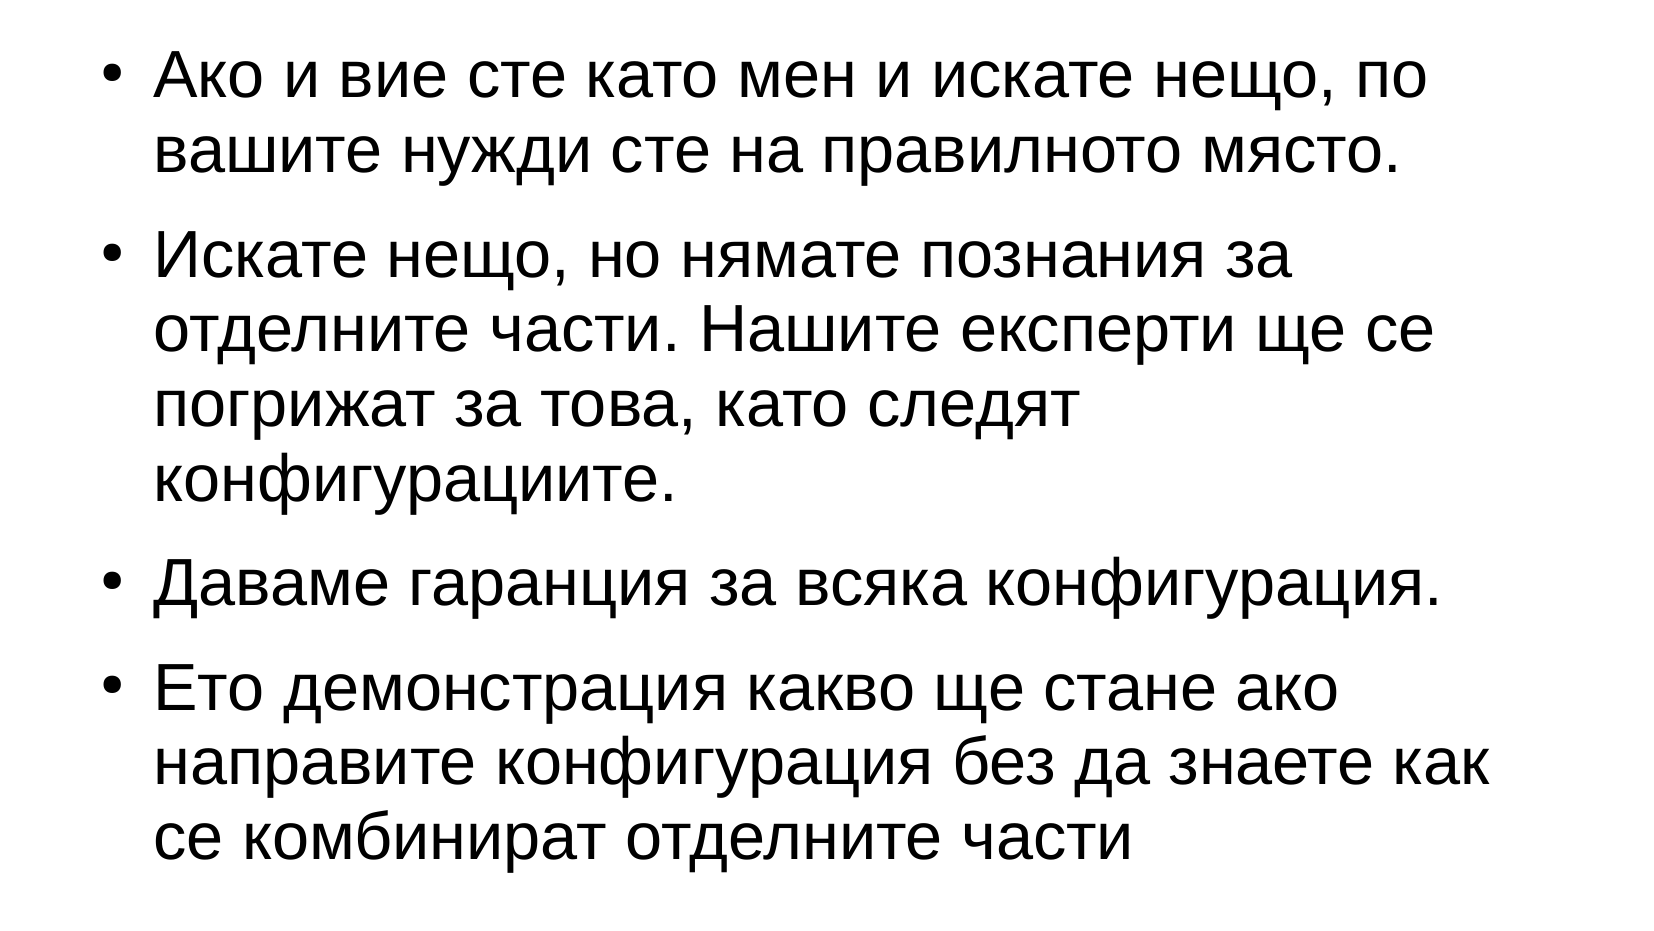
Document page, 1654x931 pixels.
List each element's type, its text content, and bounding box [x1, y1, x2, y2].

list Ако и вие сте като мен и искате нещо, по вашите нужди сте на правилното място. Искате нещо, но нямате познания за отделните части. Нашите експерти ще се погрижат за това, като следят конфигурациите. Даваме гаранция за всяка конфигурация. Ето демонстрация какво ще стане ако направите конфигурация без да знаете как се комбинират отделните части [82, 37, 1571, 931]
